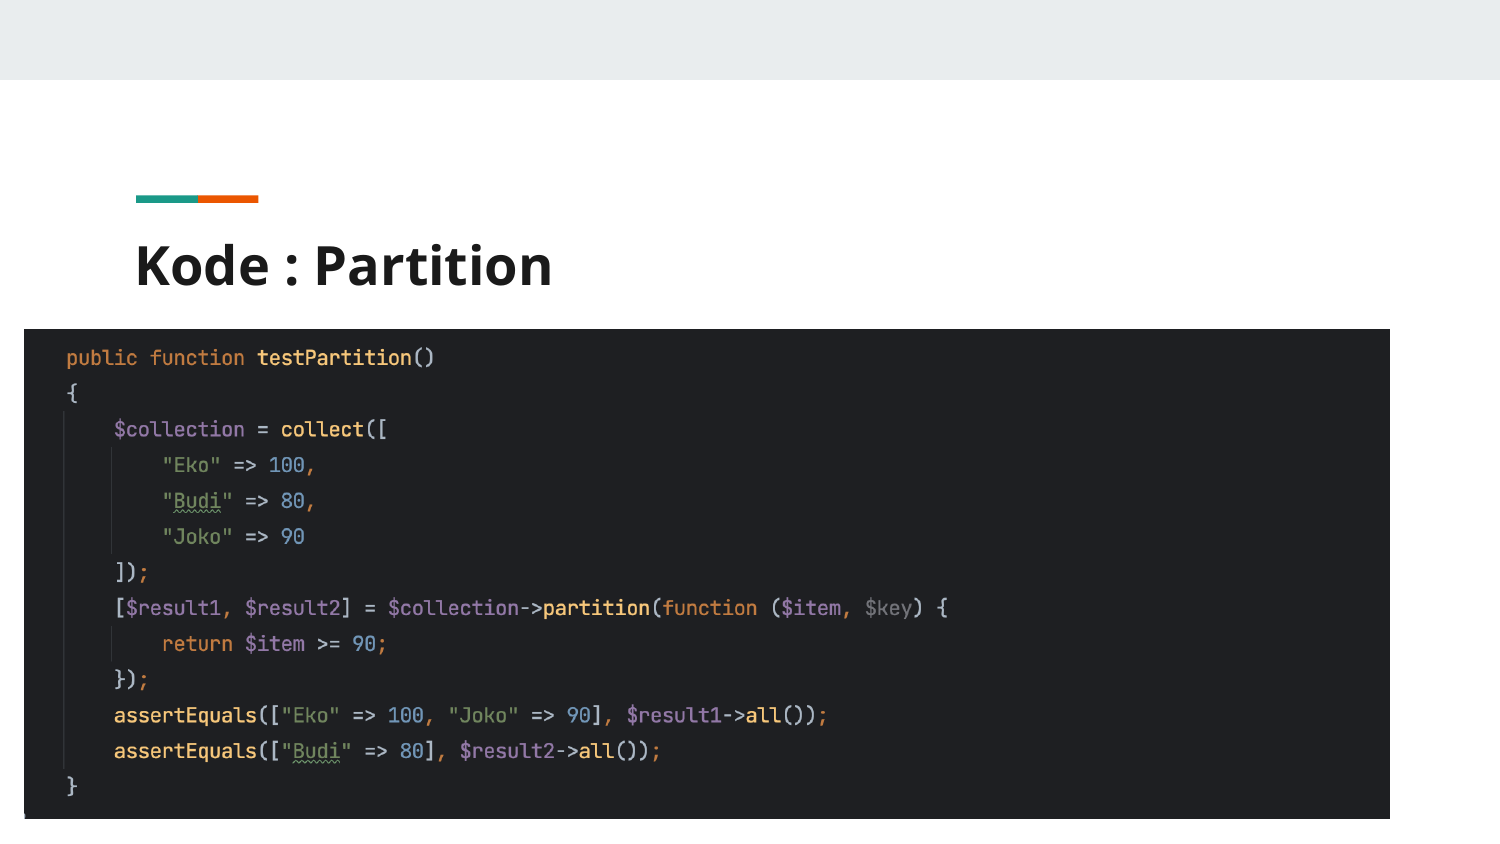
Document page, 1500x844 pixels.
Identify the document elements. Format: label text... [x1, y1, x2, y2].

title Kode : Partition [119, 216, 1381, 305]
picture [24, 329, 1390, 819]
